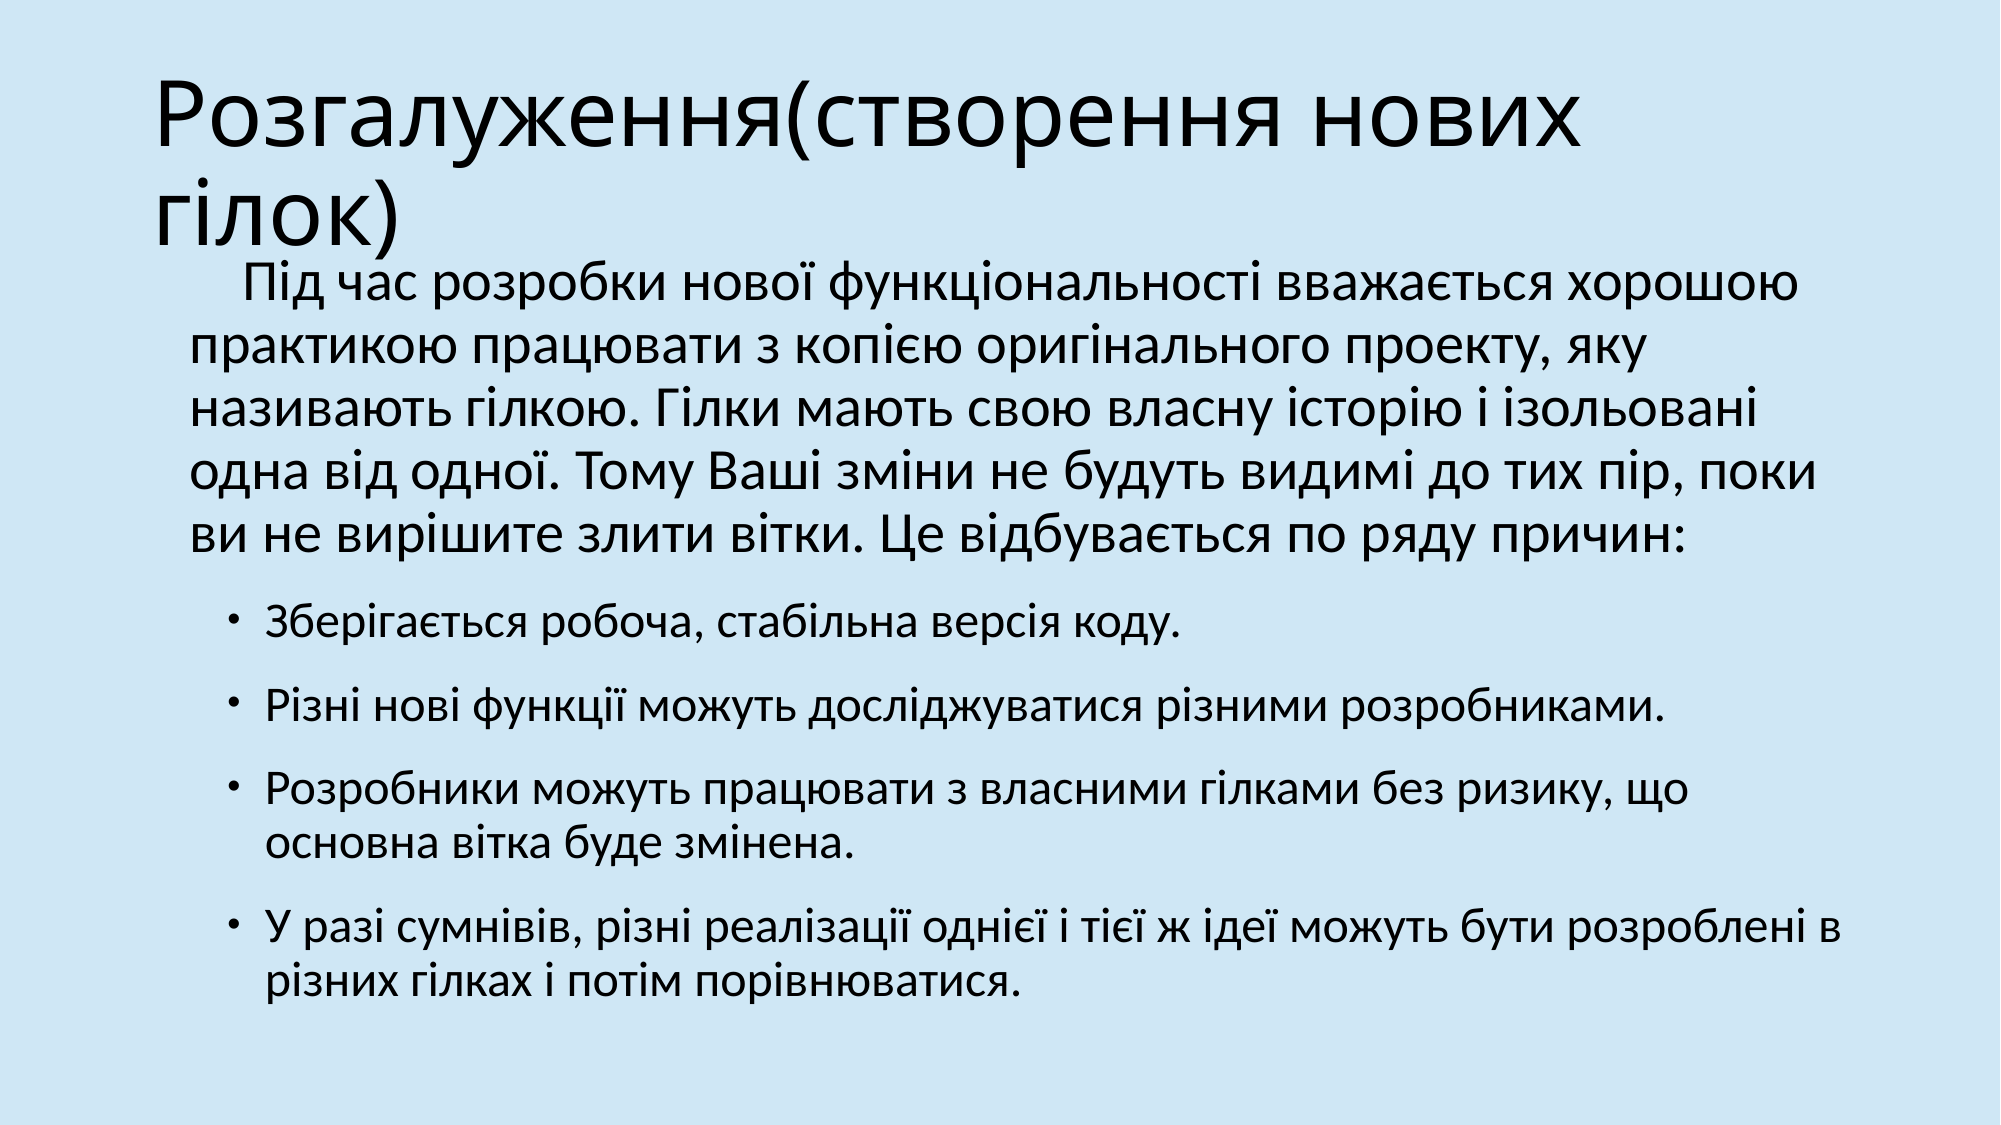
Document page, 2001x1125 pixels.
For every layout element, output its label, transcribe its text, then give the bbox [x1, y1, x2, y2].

title Розгалуження(створення нових гілок) [137, 59, 1863, 242]
list Під час розробки нової функціональності вважається хорошою практикою працювати з копією оригінального проекту, яку називають гілкою. Гілки мають свою власну історію і ізольовані одна від одної. Тому Ваші зміни не будуть видимі до тих пір, поки ви не вирішите злити вітки. Це відбувається по ряду причин: Зберігається робоча, стабільна версія коду. Різні нові функції можуть досліджуватися різними розробниками. Розробники можуть працювати з власними гілками без ризику, що основна вітка буде змінена. У разі сумнівів, різні реалізації однієї і тієї ж ідеї можуть бути розроблені в різних гілках і потім порівнюватися. [137, 242, 1863, 1125]
